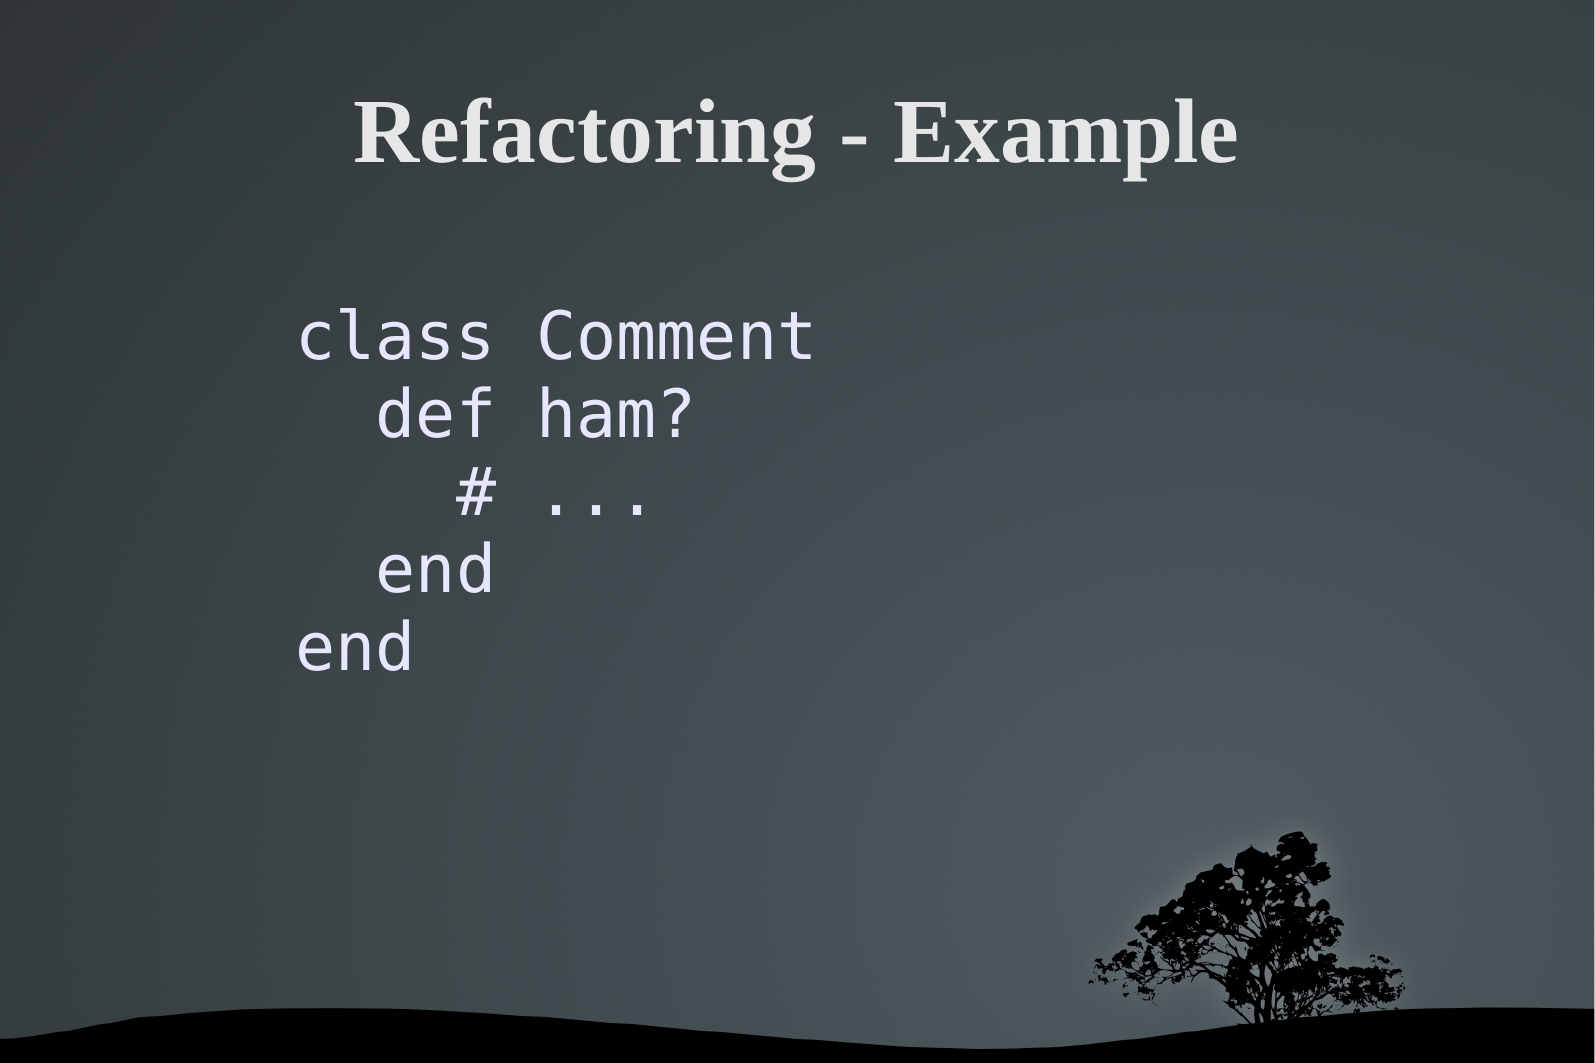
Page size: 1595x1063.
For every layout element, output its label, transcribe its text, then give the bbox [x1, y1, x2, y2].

subtitle class Comment def ham? # ... end end [295, 236, 1309, 748]
title Refactoring - Example [79, 49, 1515, 213]
picture [0, 0, 1595, 1063]
